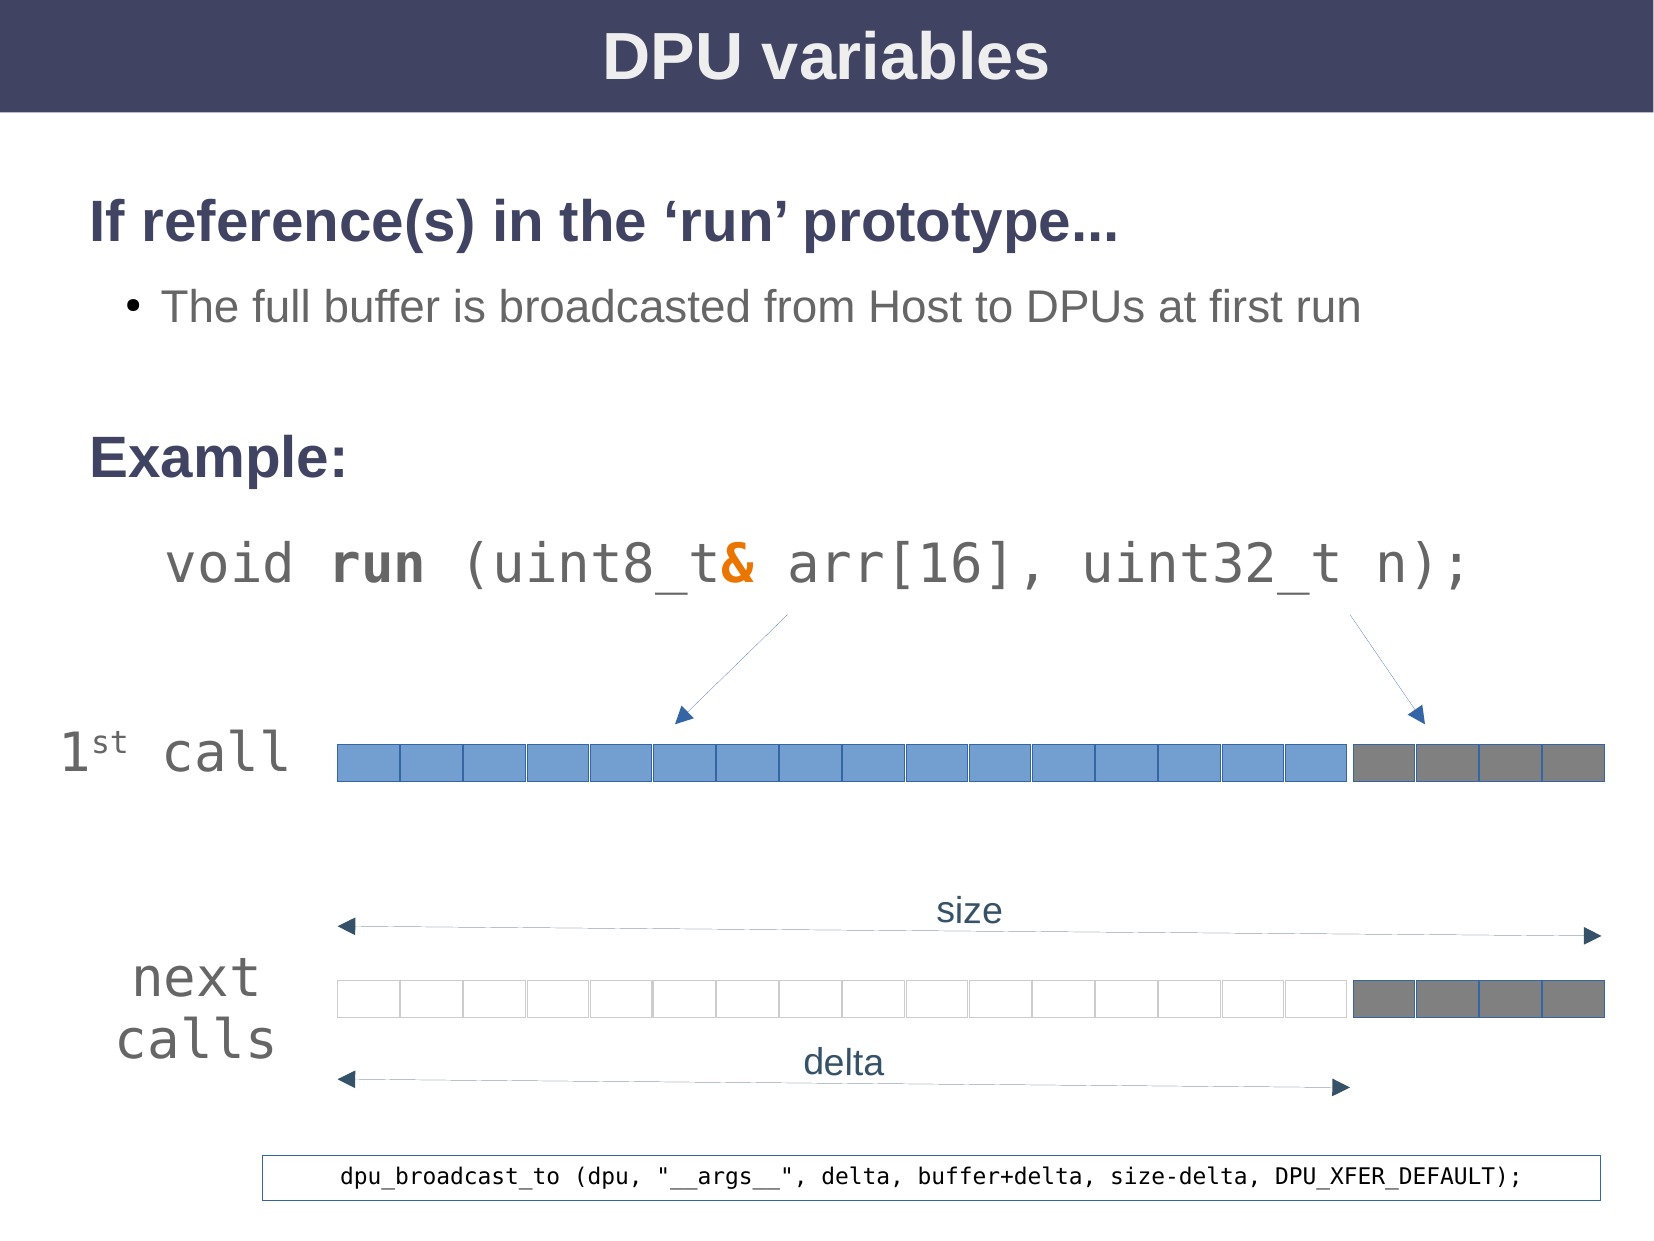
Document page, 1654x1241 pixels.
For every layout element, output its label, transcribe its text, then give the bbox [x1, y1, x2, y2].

text_box [906, 744, 968, 782]
text_box [590, 744, 652, 782]
text_box 1st call [43, 713, 350, 792]
text_box [1222, 744, 1284, 782]
text_box void run (uint8_t& arr[16], uint32_t n); [150, 525, 1538, 603]
text_box [1353, 980, 1415, 1018]
text_box next calls [43, 938, 350, 1080]
text_box [1416, 980, 1605, 1018]
text_box dpu_broadcast_to (dpu, "__args__", delta, buffer+delta, size-delta, DPU_XFER_DEFAULT); [262, 1155, 1601, 1201]
text_box [1416, 744, 1605, 782]
text_box DPU variables [0, 0, 1654, 113]
text_box [1285, 744, 1347, 782]
text_box If reference(s) in the ‘run’ prototype... The full buffer is broadcasted from Host to DPUs at first run Example: [75, 181, 1619, 651]
text_box [653, 744, 905, 782]
text_box [1353, 744, 1415, 782]
text_box [527, 744, 589, 782]
text_box [350, 744, 526, 782]
text_box [1032, 744, 1221, 782]
text_box [969, 744, 1031, 782]
